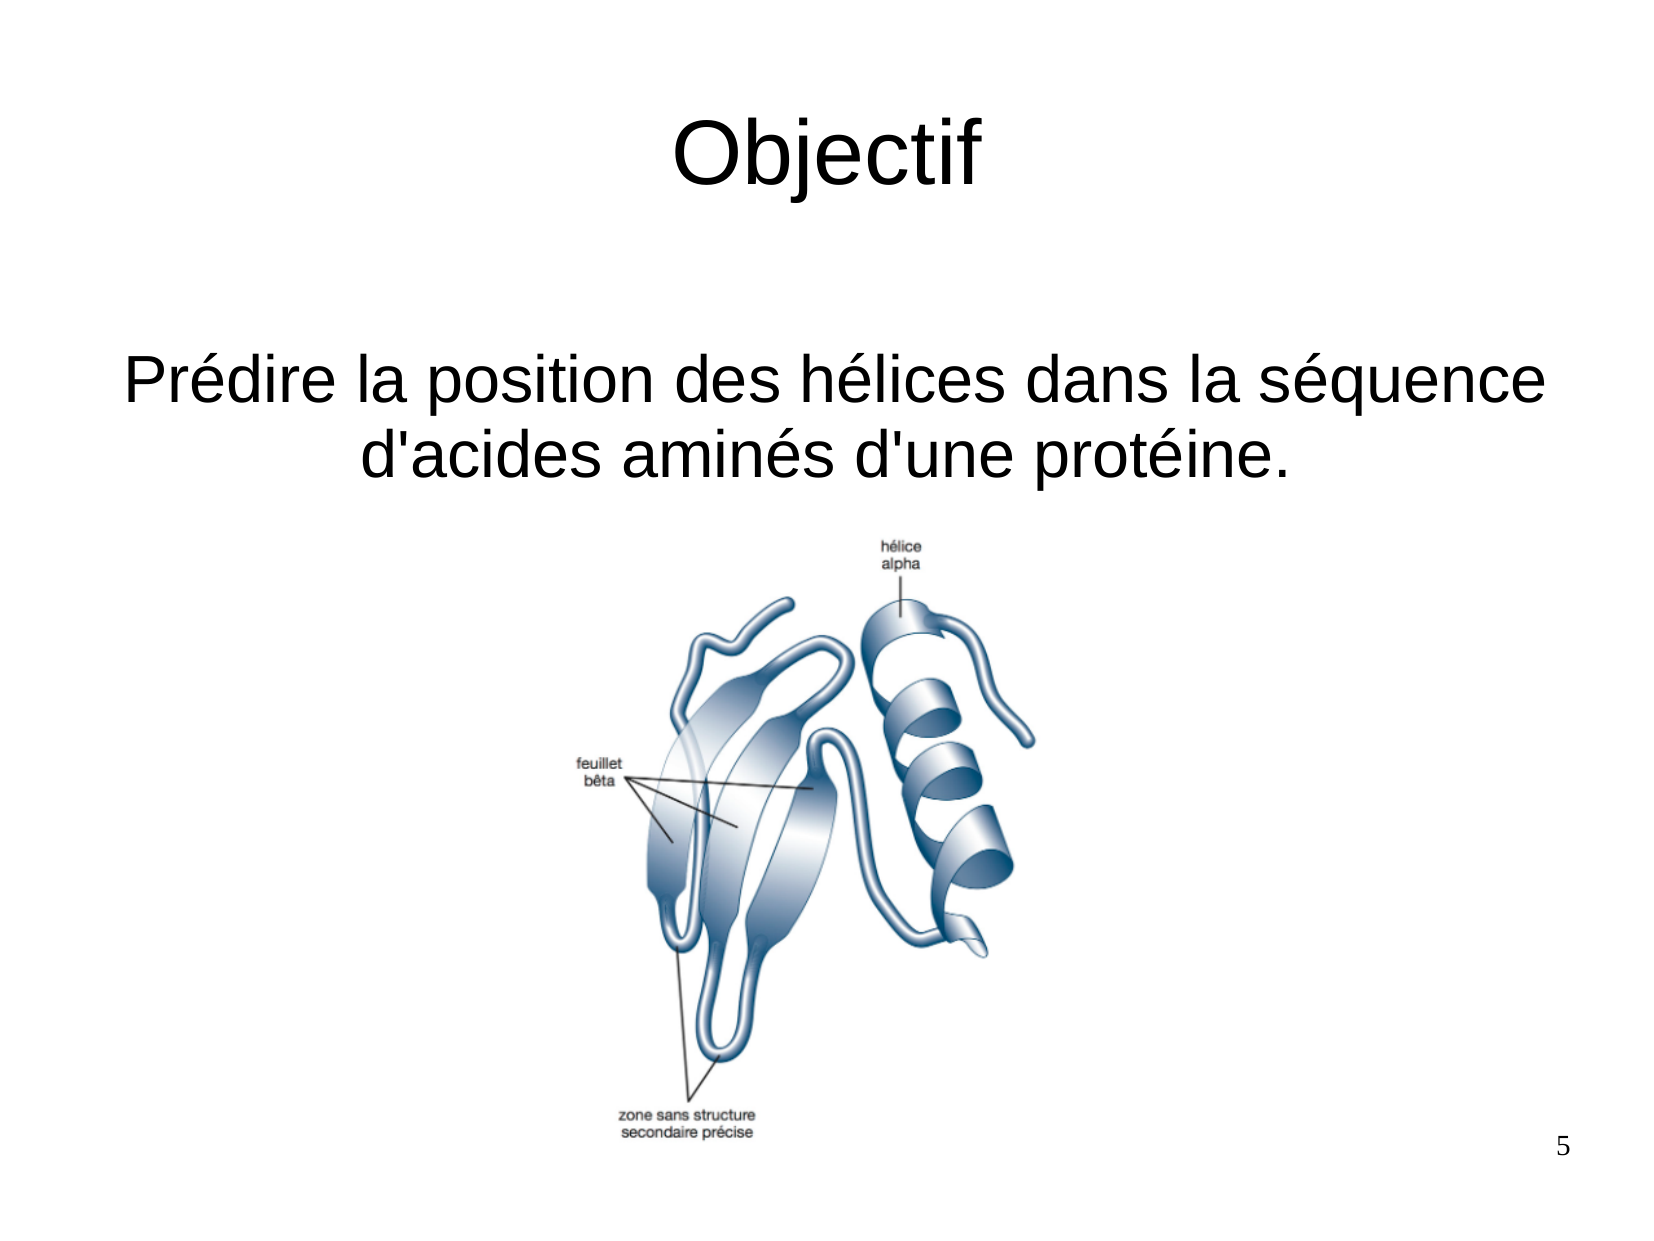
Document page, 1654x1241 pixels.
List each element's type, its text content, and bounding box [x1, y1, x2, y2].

title Objectif [82, 49, 1571, 257]
picture [555, 517, 1074, 1193]
subtitle Prédire la position des hélices dans la séquence d'acides aminés d'une protéine. [82, 290, 1571, 544]
